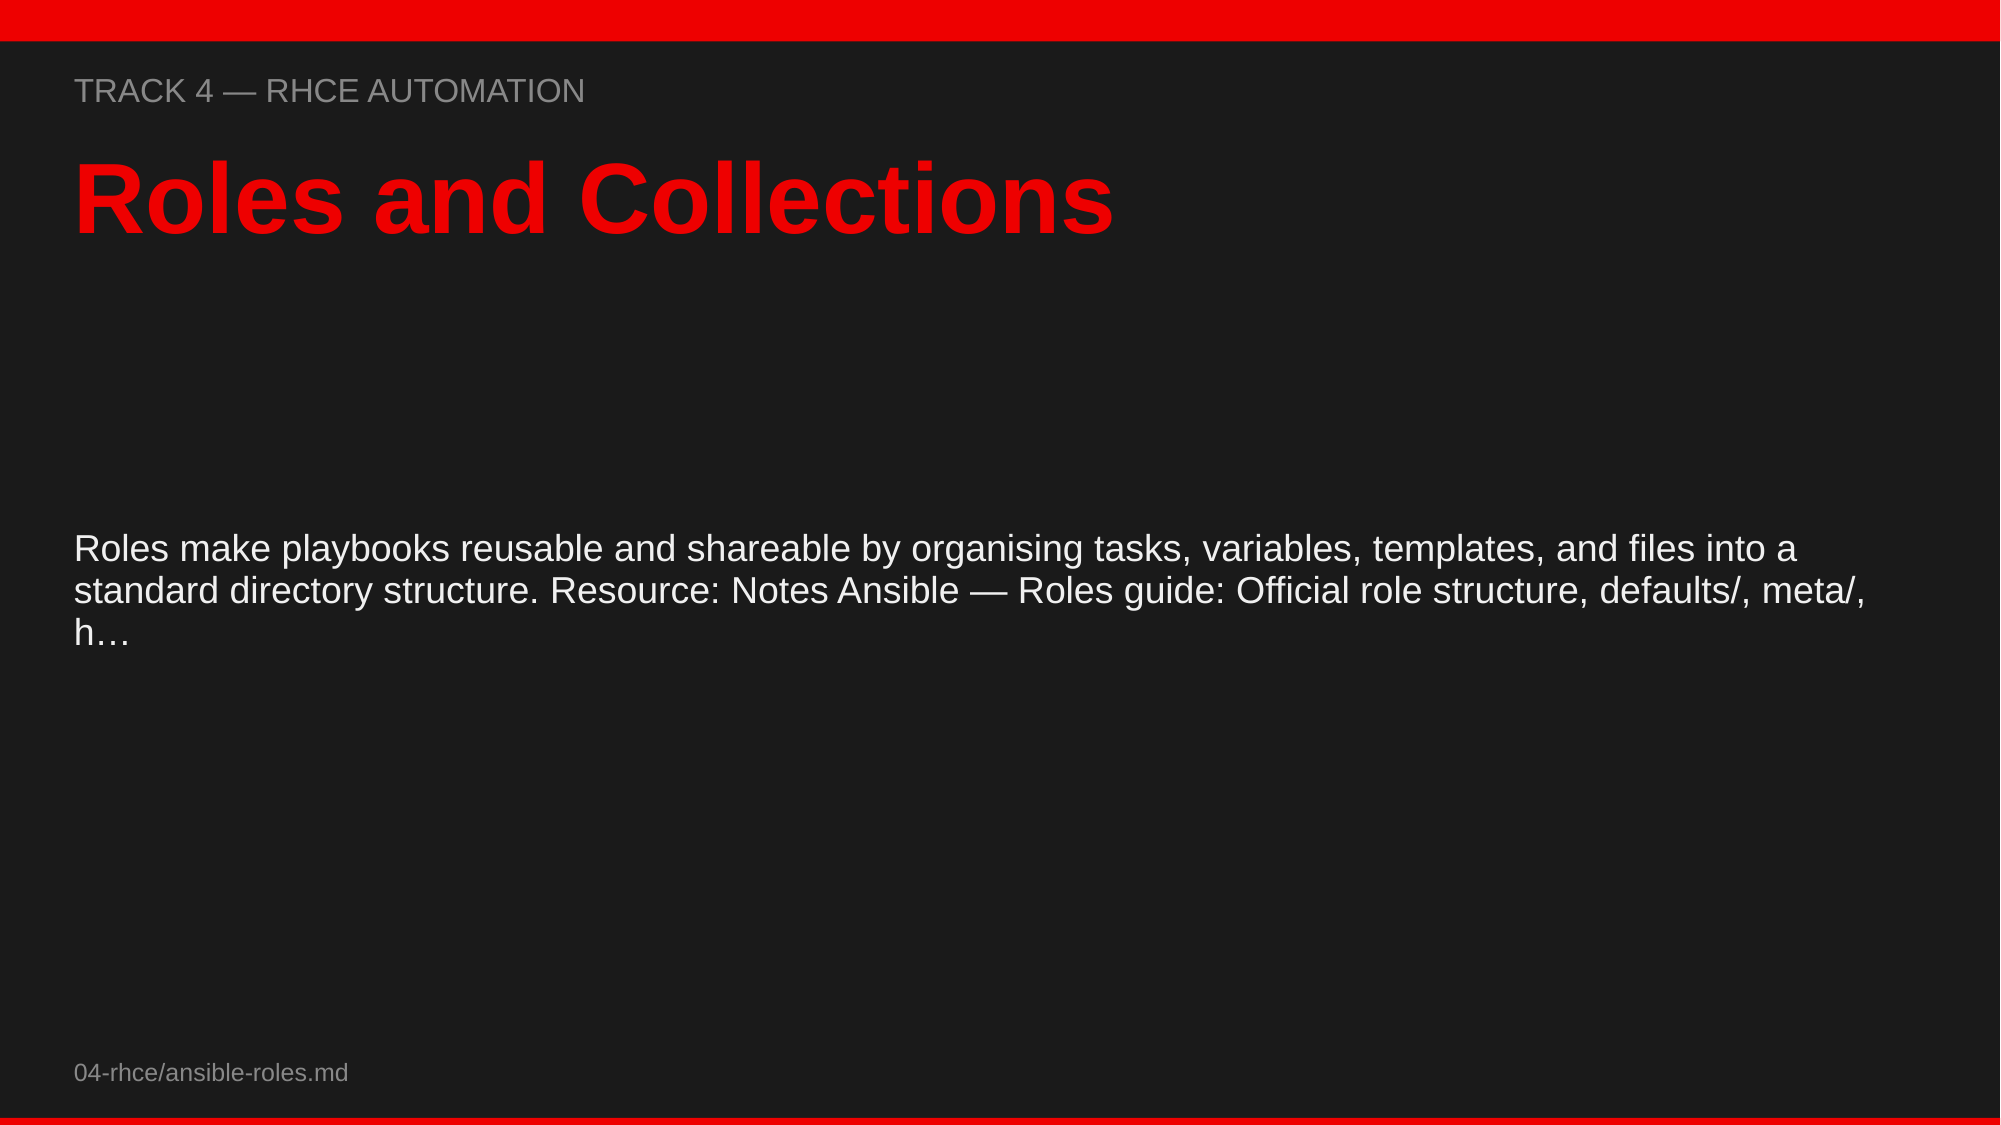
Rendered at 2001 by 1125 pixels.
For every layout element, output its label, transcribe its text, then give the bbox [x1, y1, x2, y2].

text_box TRACK 4 — RHCE AUTOMATION [59, 64, 1942, 119]
text_box Roles make playbooks reusable and shareable by organising tasks, variables, templates, and files into a standard directory structure. Resource: Notes Ansible — Roles guide: Official role structure, defaults/, meta/, h… [59, 519, 1942, 727]
text_box [0, 1117, 2001, 1125]
text_box [0, 0, 2001, 42]
text_box Roles and Collections [59, 135, 1942, 461]
text_box 04-rhce/ansible-roles.md [59, 1051, 1942, 1093]
